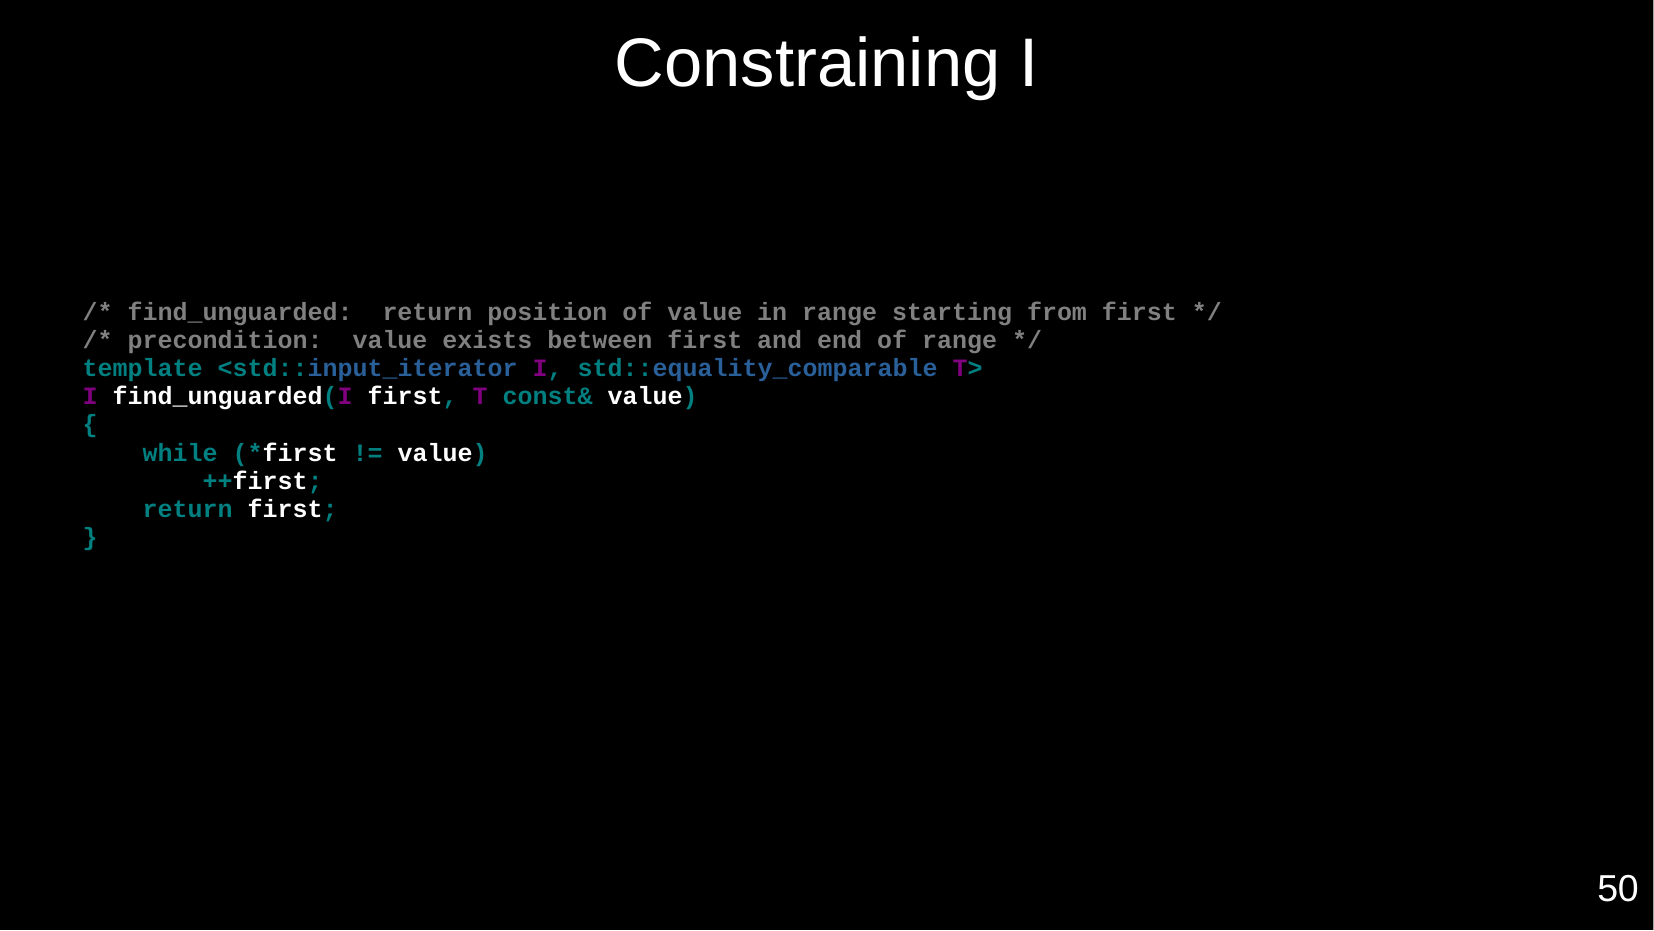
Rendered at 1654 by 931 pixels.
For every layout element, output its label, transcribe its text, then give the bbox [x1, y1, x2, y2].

text_box <number> [1024, 860, 1654, 931]
title Constraining I [82, 4, 1571, 121]
subtitle /* find_unguarded: return position of value in range starting from first */ /* precondition: value exists between first and end of range */ template <std::input_iterator I, std::equality_comparable T> I find_unguarded(I first, T const& value) { while (*first != value) ++first; return first; } [82, 132, 1571, 889]
